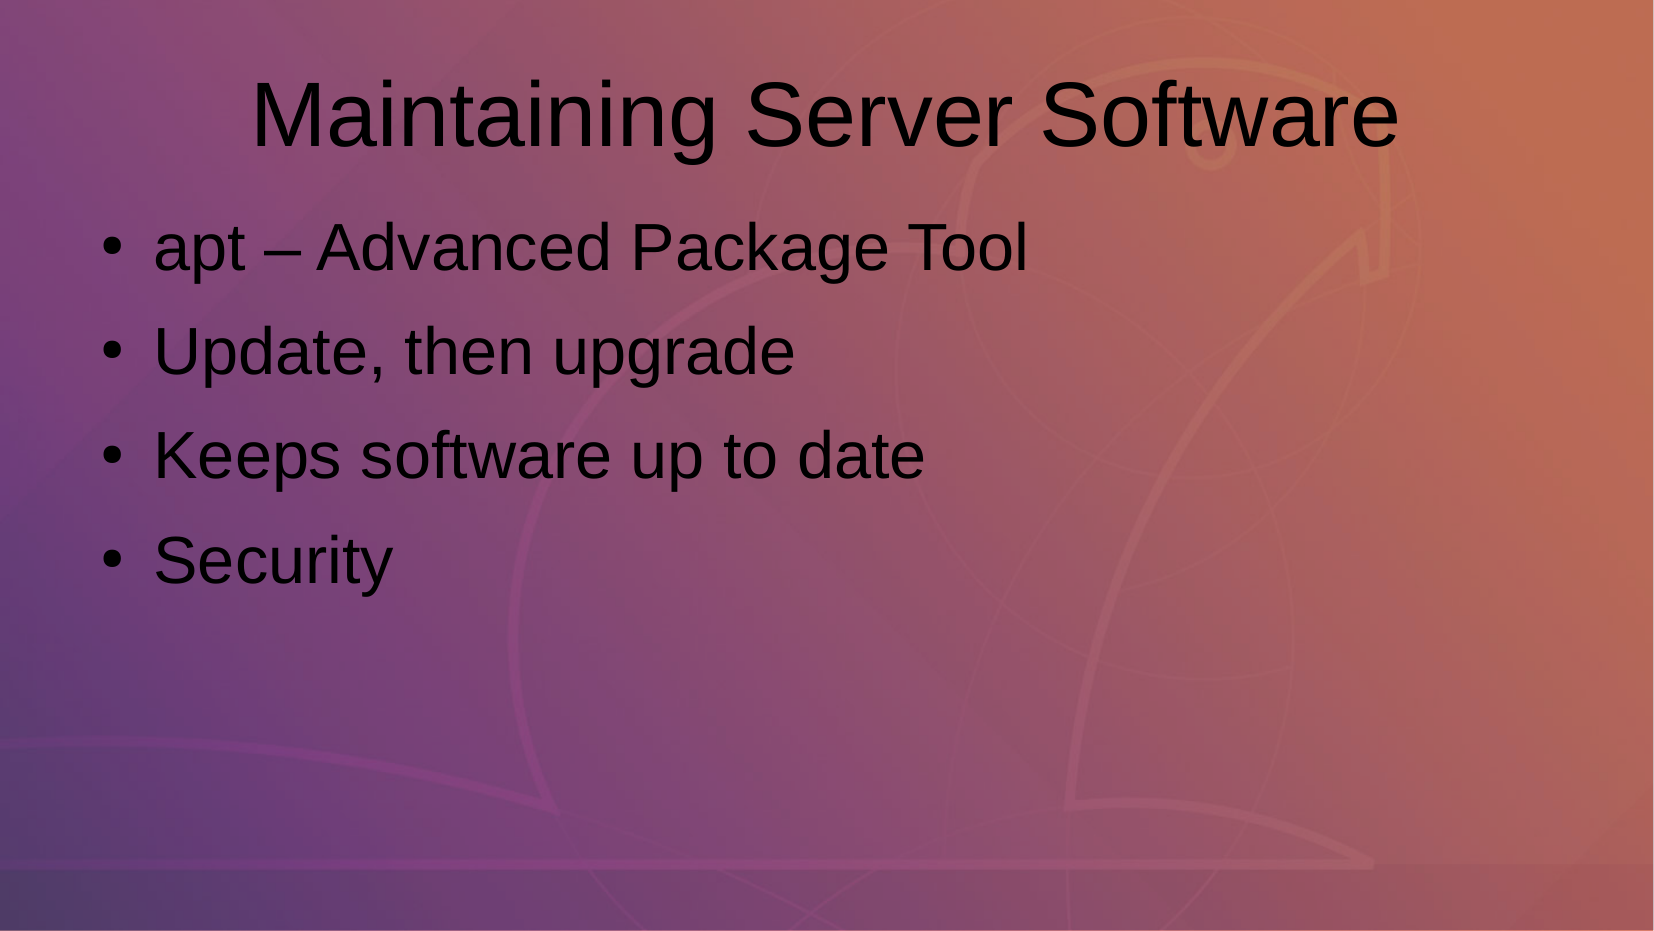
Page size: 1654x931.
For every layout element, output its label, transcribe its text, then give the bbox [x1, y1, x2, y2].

title Maintaining Server Software [82, 37, 1571, 193]
list apt – Advanced Package Tool Update, then upgrade Keeps software up to date Security [82, 210, 1571, 871]
